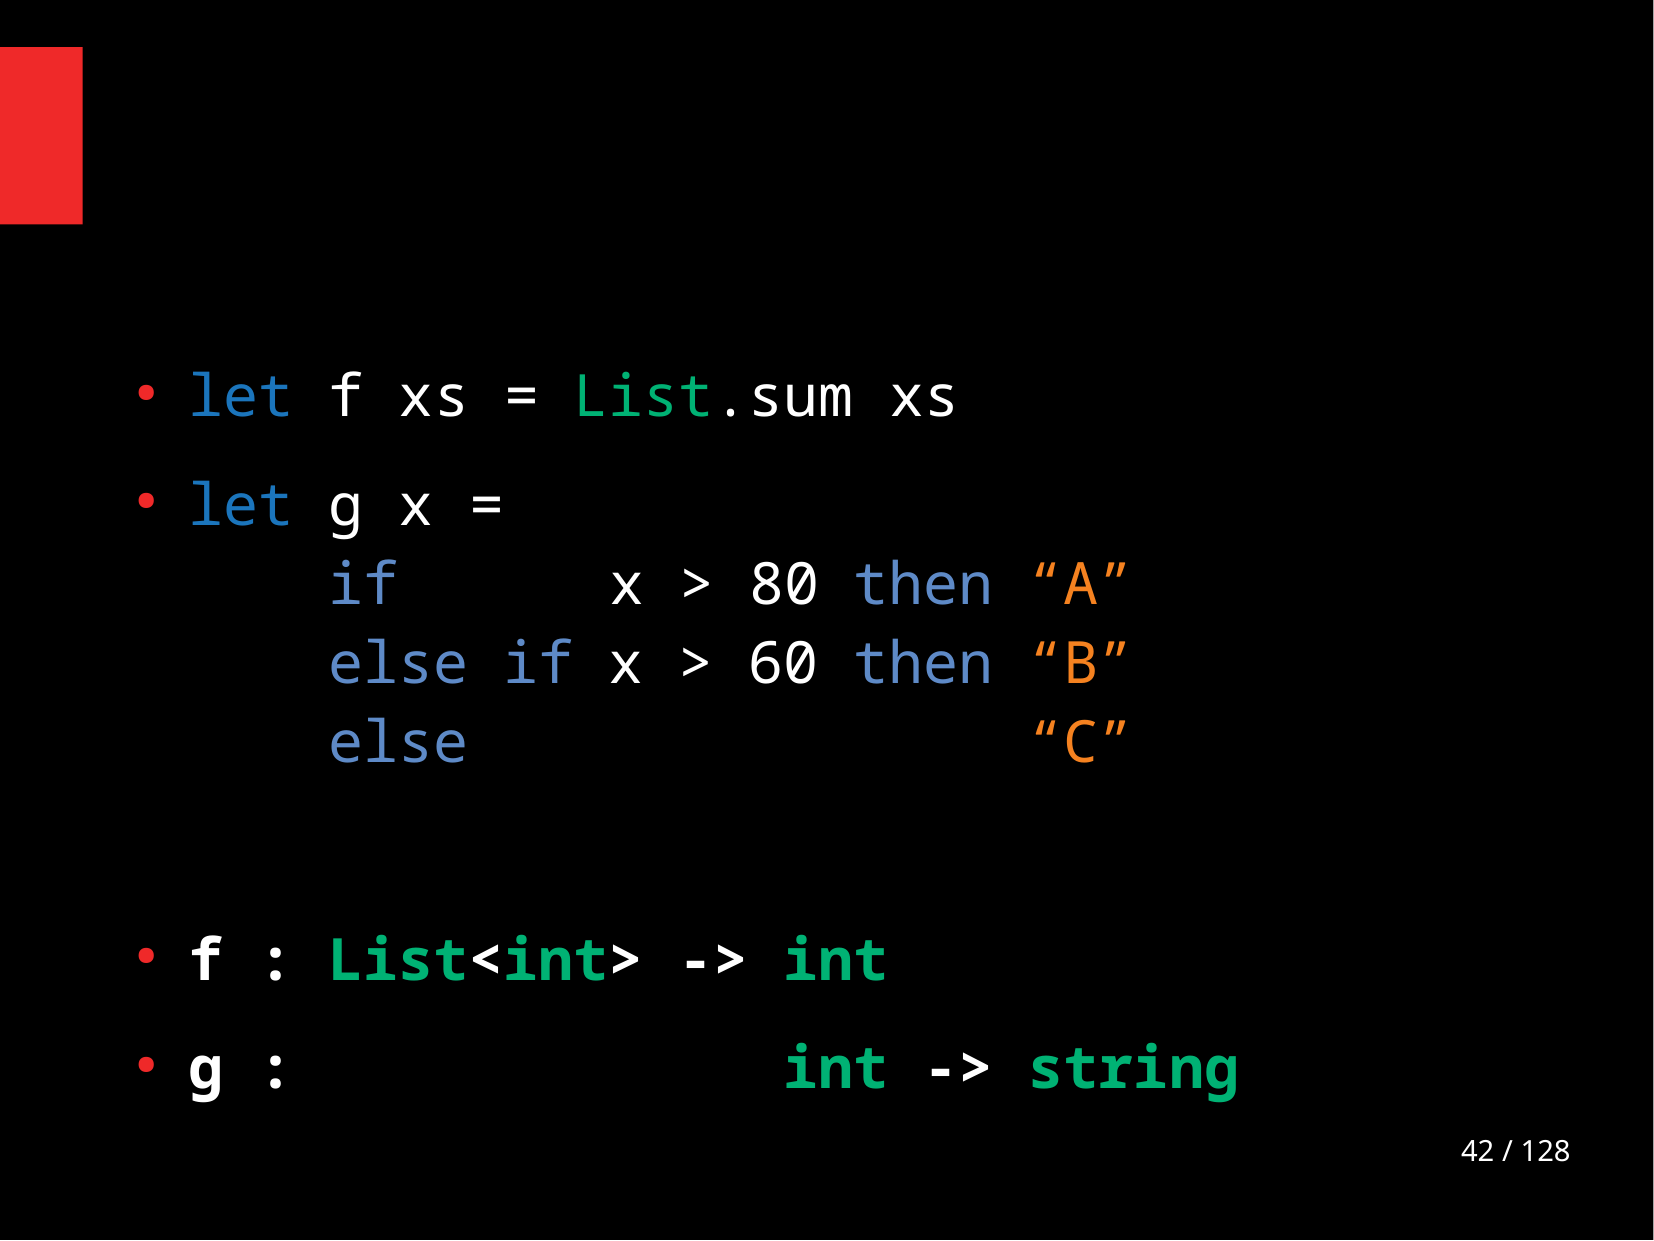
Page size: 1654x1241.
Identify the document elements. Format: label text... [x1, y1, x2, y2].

list let f xs = List.sum xs let g x = if x > 80 then “A” else if x > 60 then “B” else “C” f : List<int> -> int g : int -> string [118, 354, 1536, 1074]
